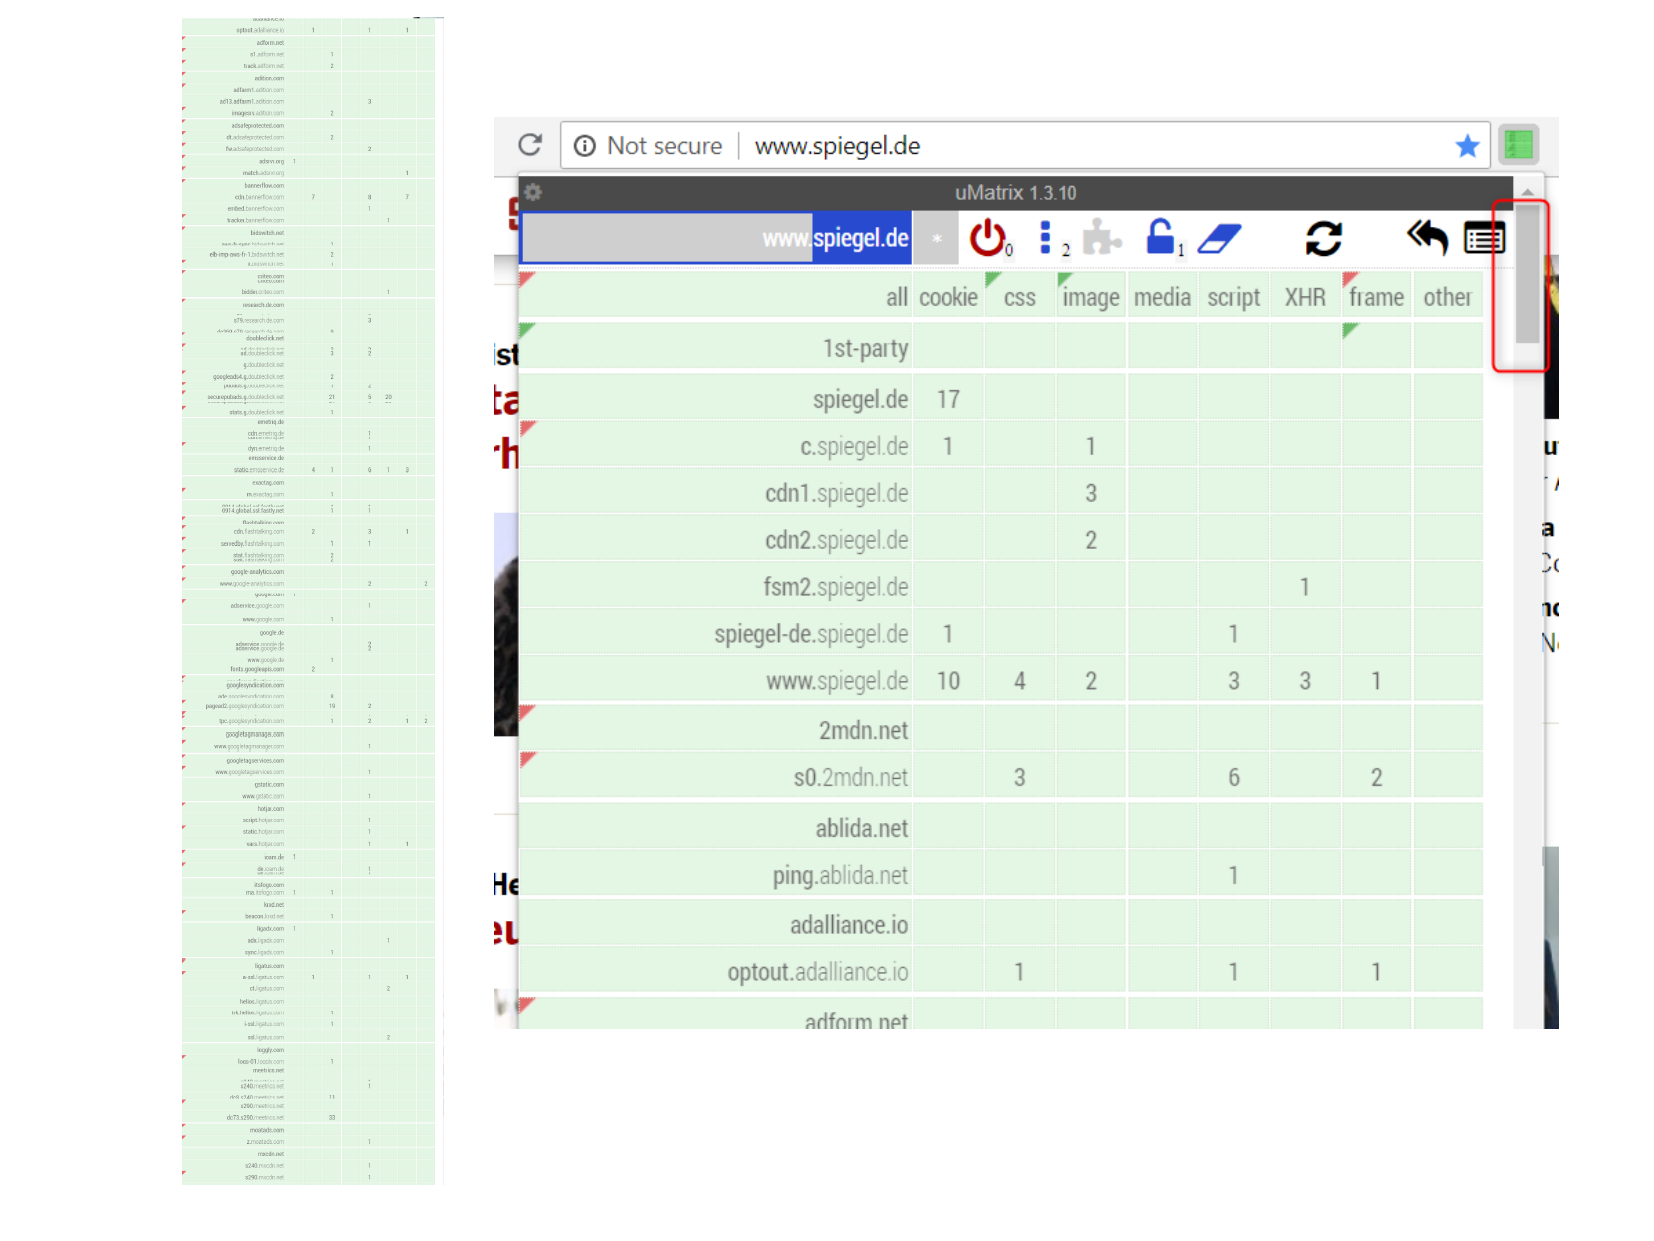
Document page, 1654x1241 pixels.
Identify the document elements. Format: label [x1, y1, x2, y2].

picture [494, 117, 1559, 1029]
picture [182, 17, 444, 1185]
